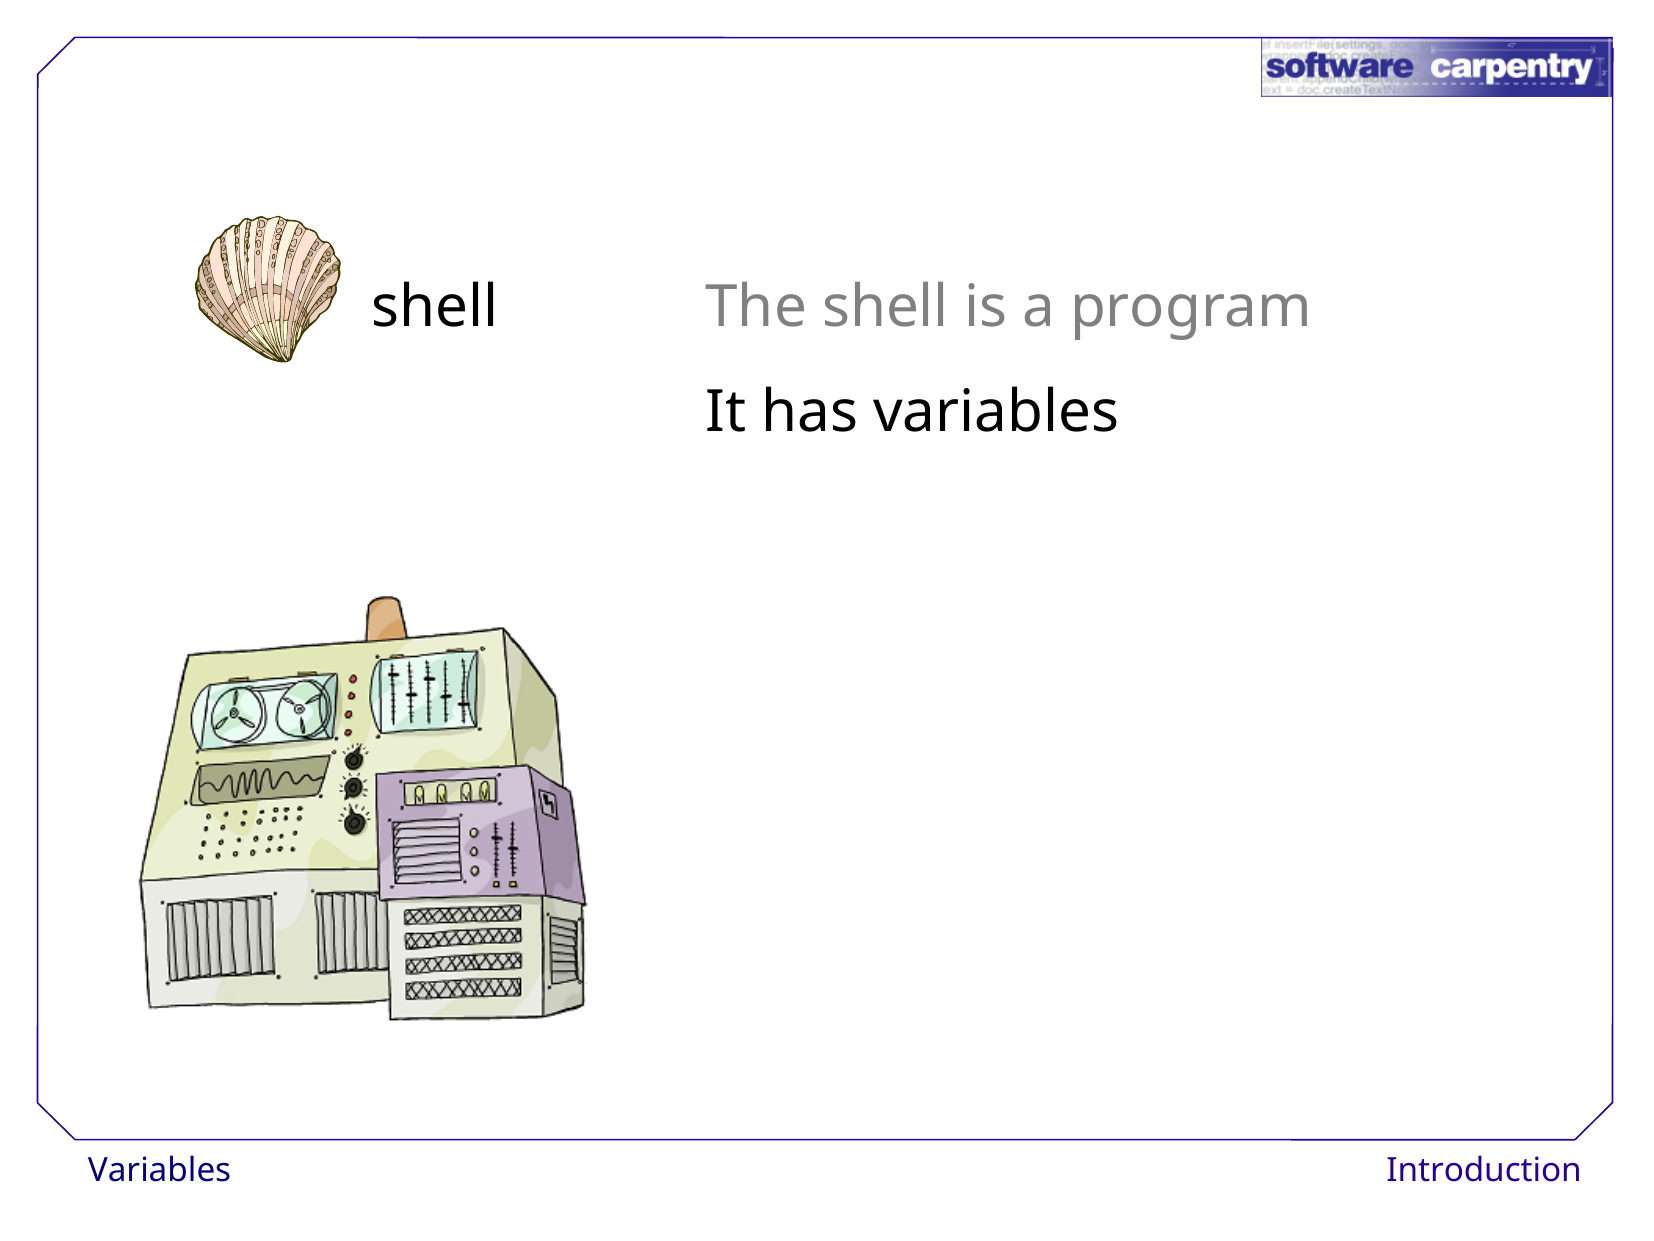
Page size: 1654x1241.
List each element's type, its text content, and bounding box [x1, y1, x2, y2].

picture [193, 213, 343, 367]
text_box shell [343, 225, 588, 347]
text_box The shell is a program It has variables [690, 225, 1478, 452]
picture [89, 548, 647, 1055]
picture [1261, 39, 1613, 97]
